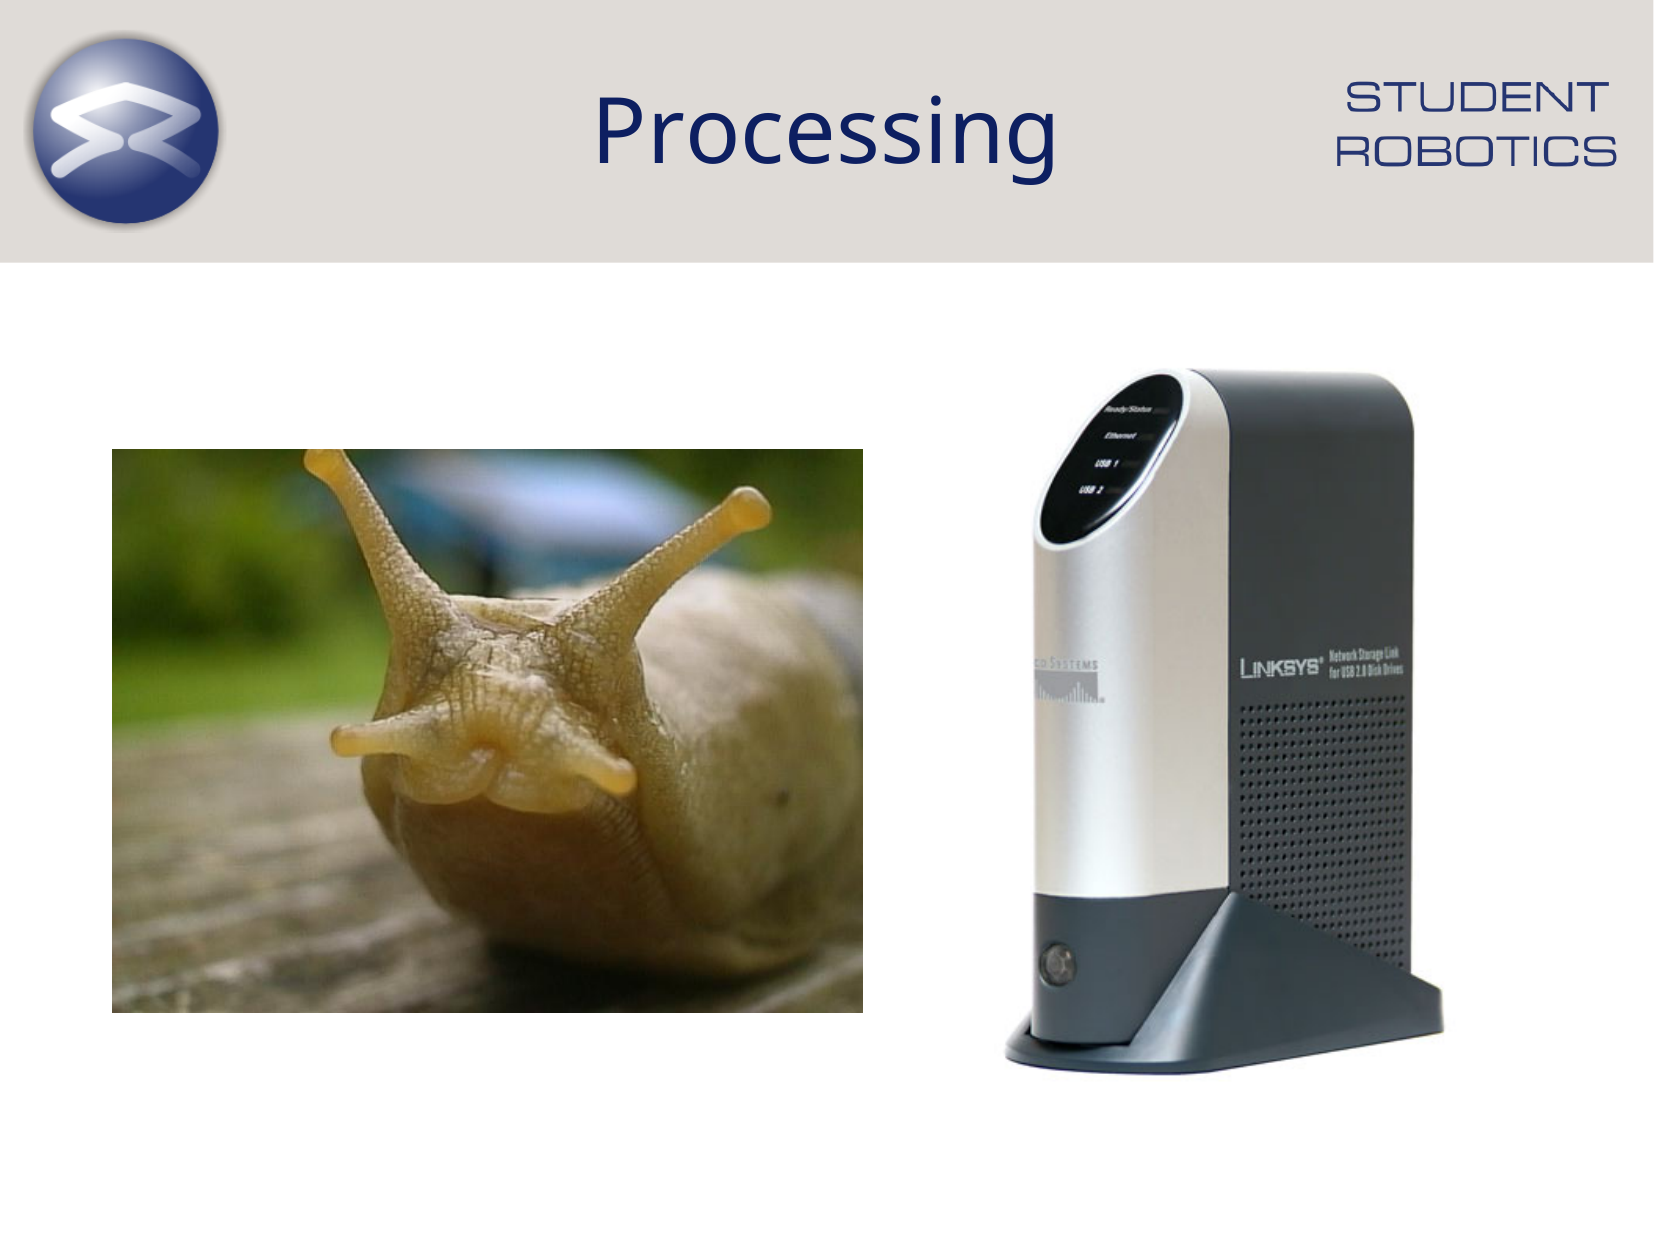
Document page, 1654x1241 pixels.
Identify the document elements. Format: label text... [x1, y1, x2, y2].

picture [1571, 68, 1633, 174]
picture [993, 356, 1463, 1088]
title Processing [82, 0, 1571, 257]
picture [112, 449, 863, 1013]
picture [9, 19, 82, 245]
